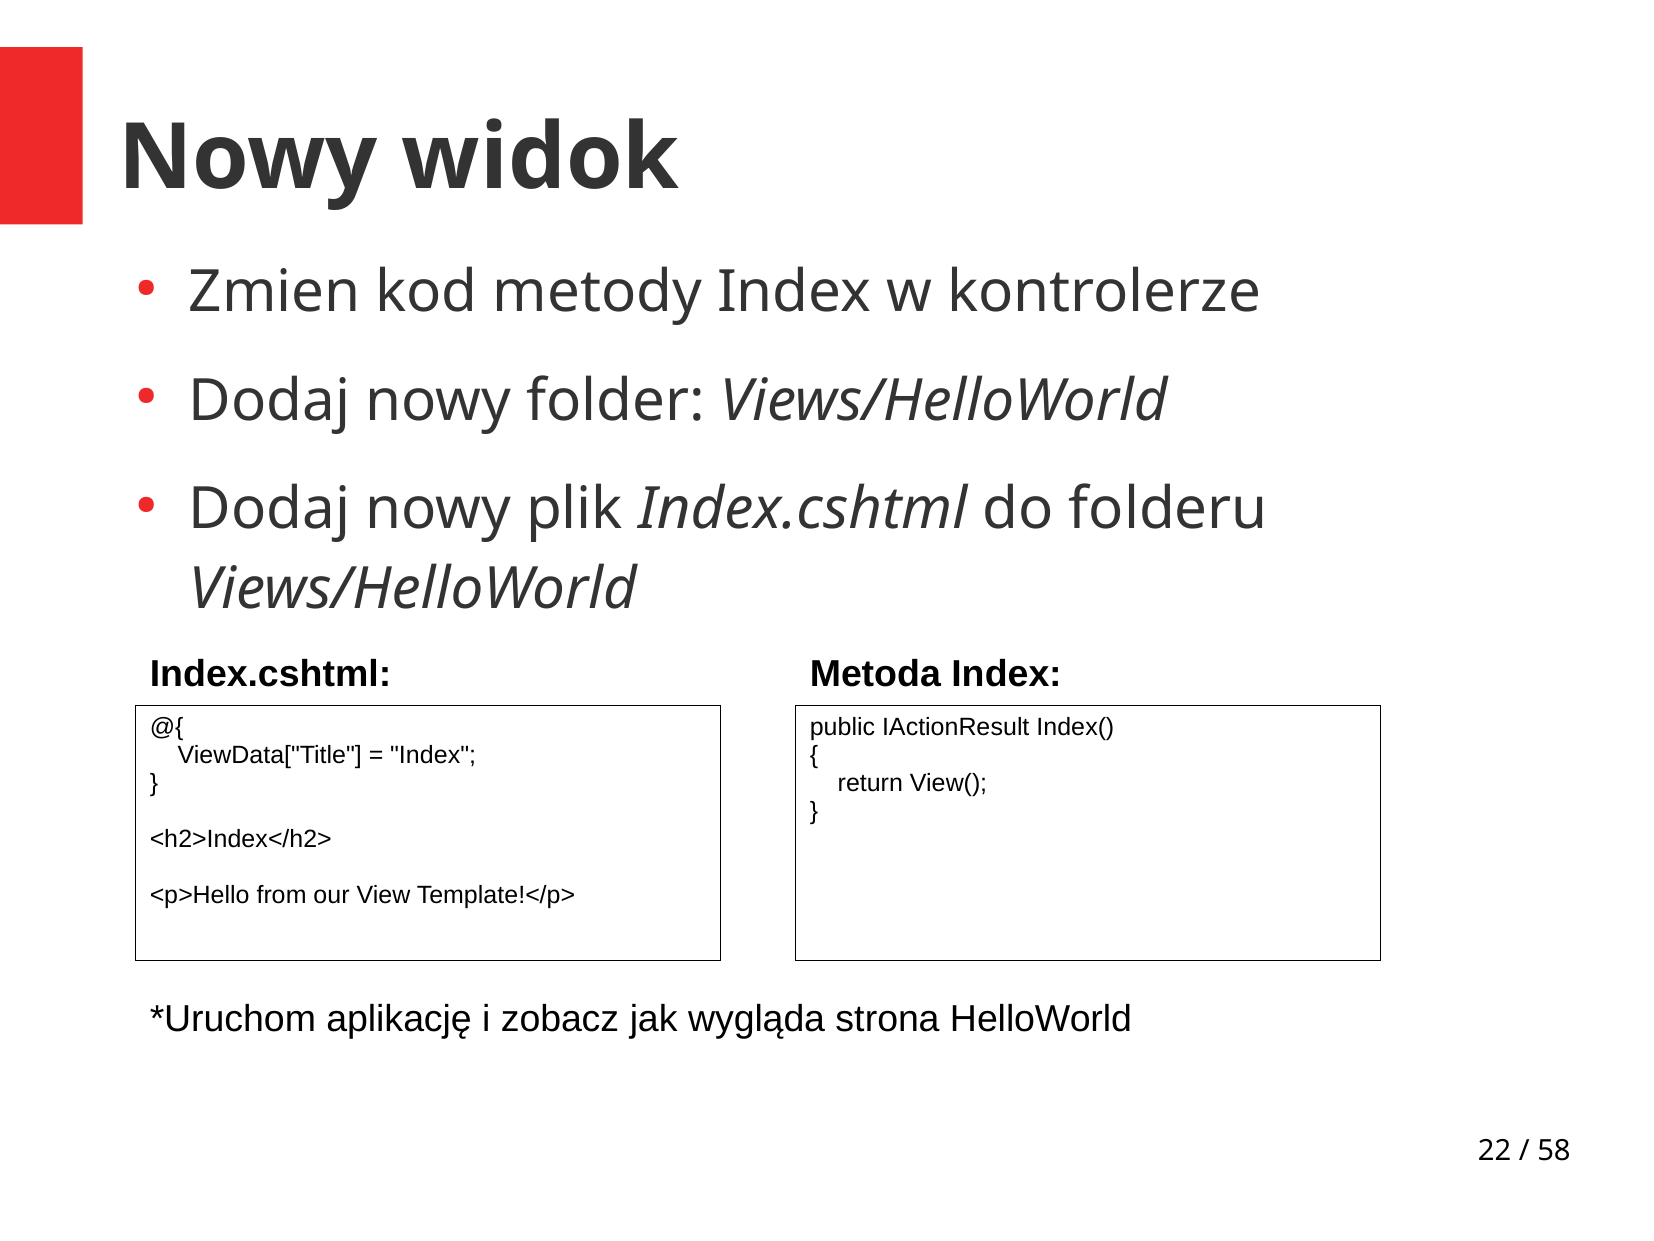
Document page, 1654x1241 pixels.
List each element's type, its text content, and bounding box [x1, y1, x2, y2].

text_box public IActionResult Index() { return View(); } [795, 706, 1381, 961]
text_box *Uruchom aplikację i zobacz jak wygląda strona HelloWorld [135, 990, 1381, 1047]
text_box @{ ViewData["Title"] = "Index"; } <h2>Index</h2> <p>Hello from our View Template!</p> [135, 705, 721, 961]
list Zmien kod metody Index w kontrolerze Dodaj nowy folder: Views/HelloWorld Dodaj nowy plik Index.cshtml do folderu Views/HelloWorld [118, 249, 1531, 541]
title Nowy widok [118, 49, 1571, 257]
text_box Metoda Index: [795, 645, 1381, 706]
text_box Index.cshtml: [135, 645, 421, 706]
